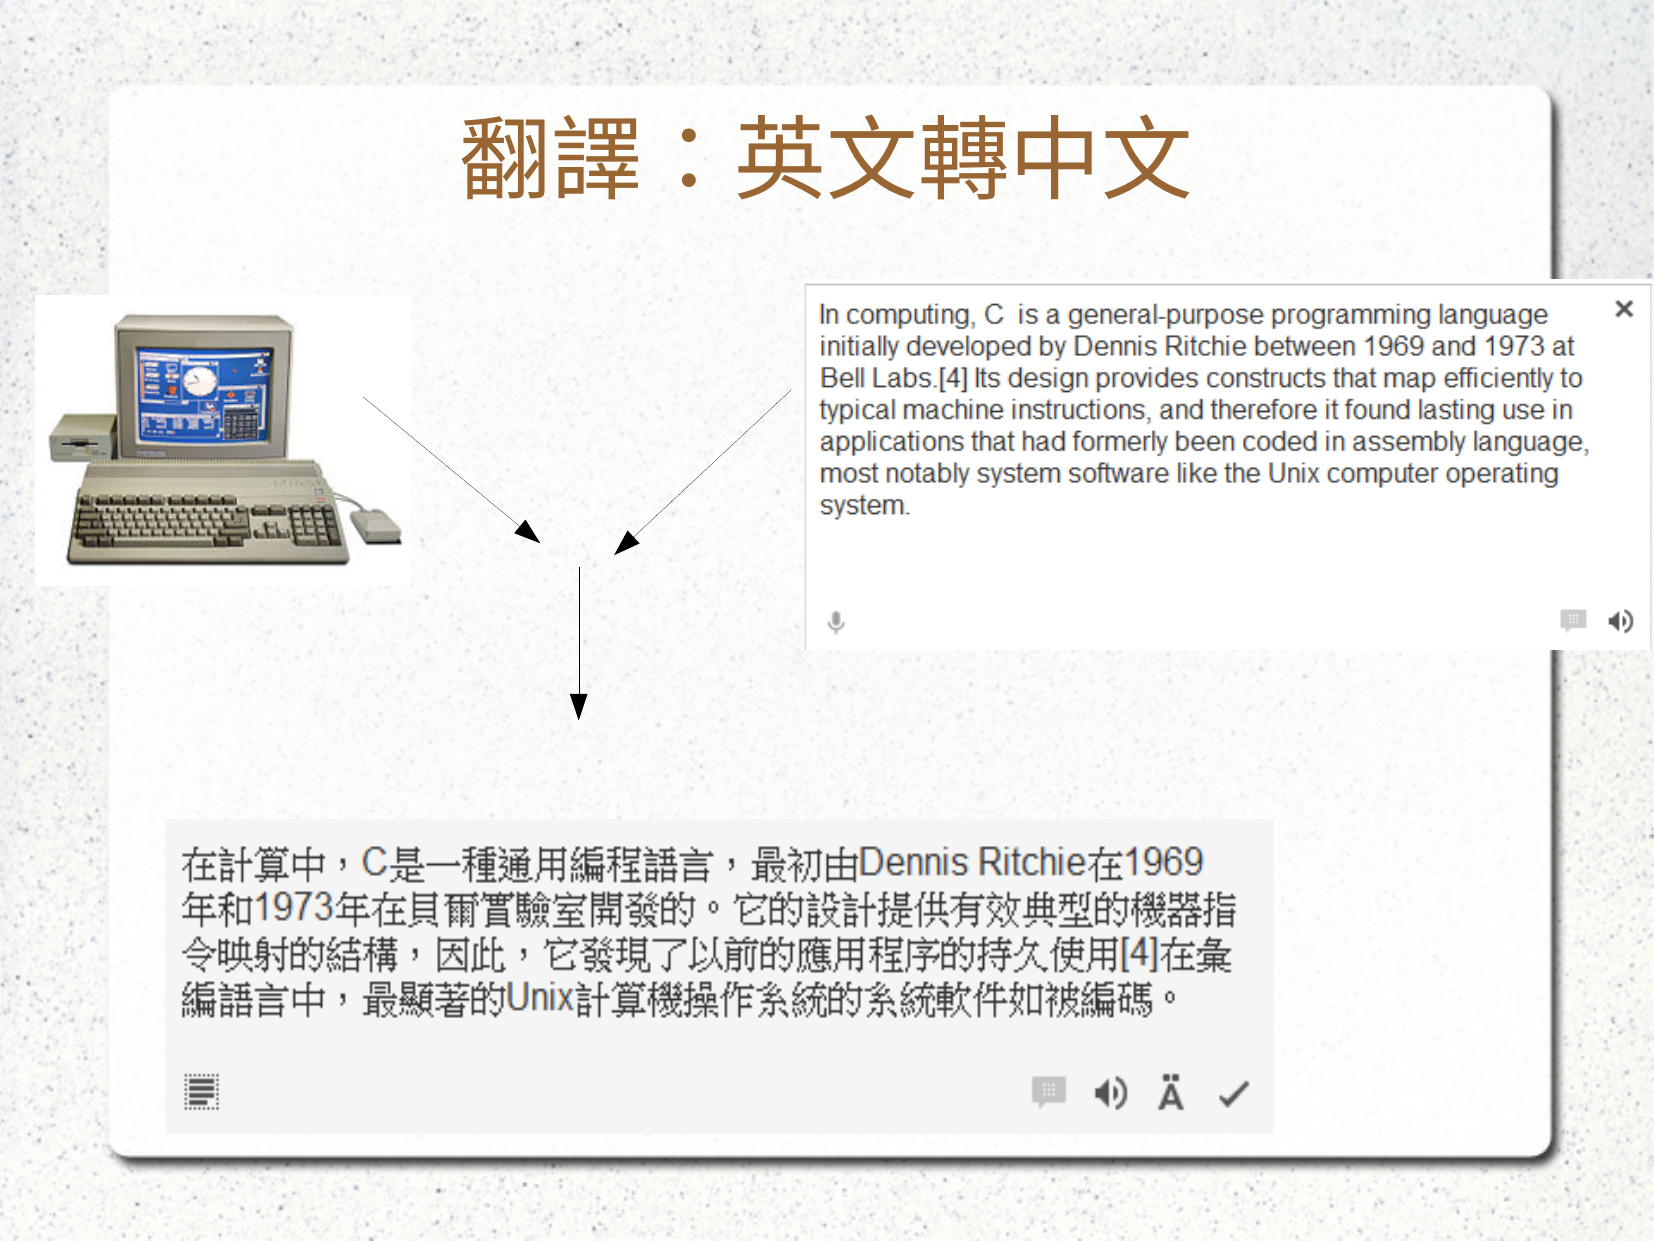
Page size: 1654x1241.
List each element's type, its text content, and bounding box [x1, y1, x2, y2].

title 翻譯：英文轉中文 [82, 49, 1571, 257]
picture [0, 0, 1654, 1241]
